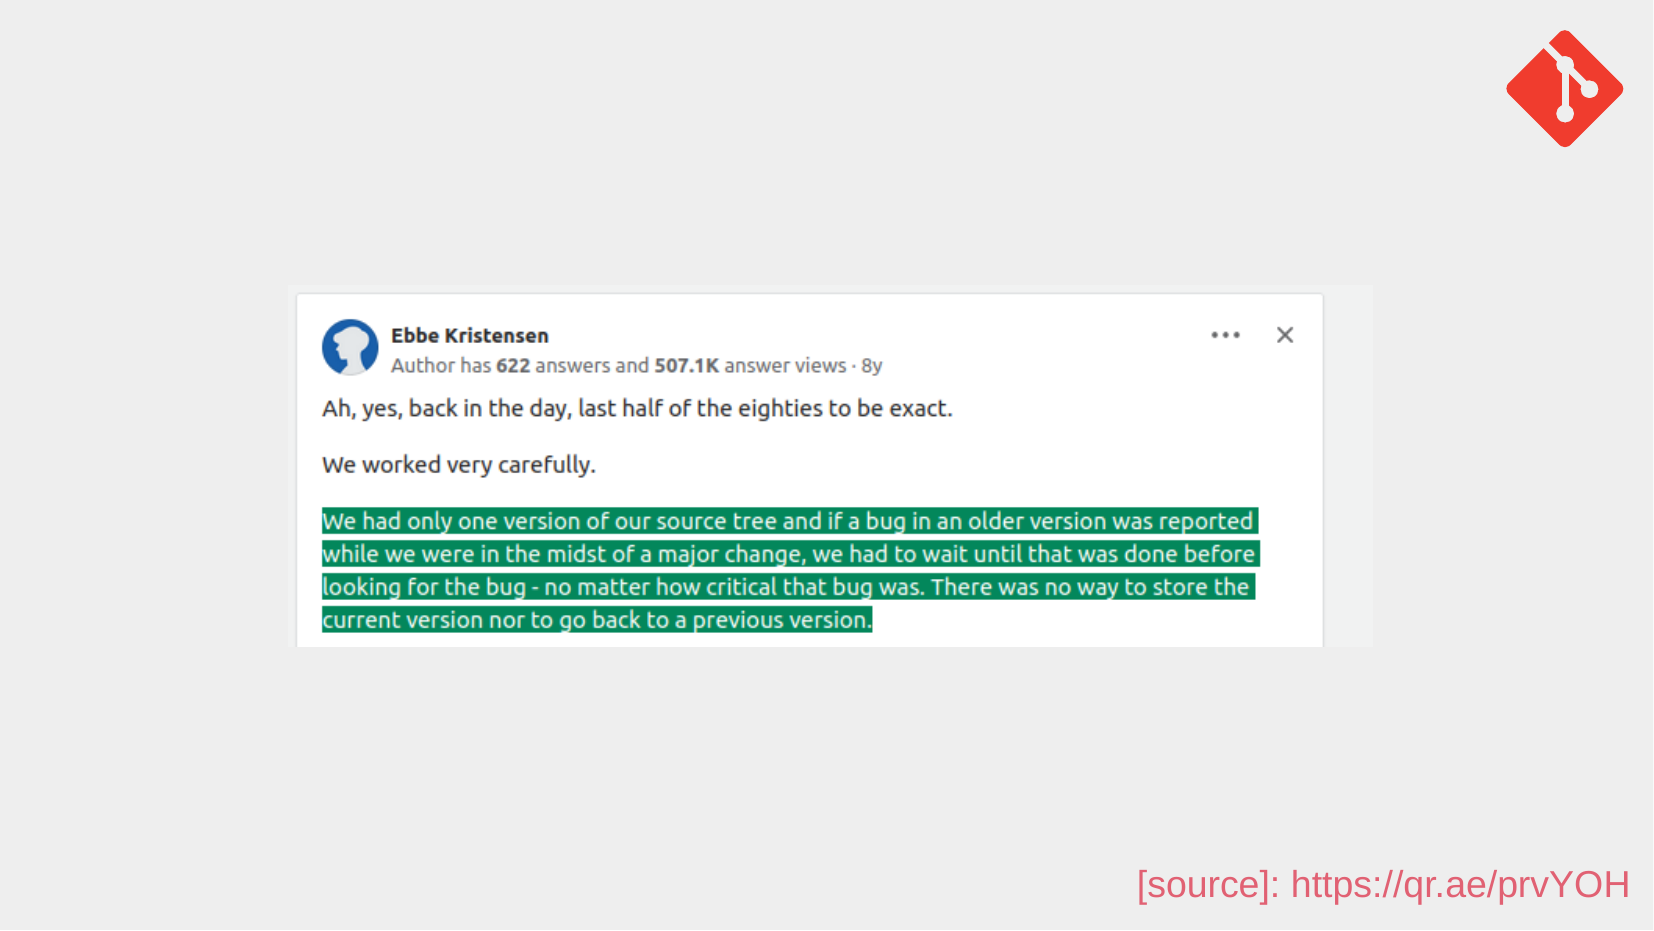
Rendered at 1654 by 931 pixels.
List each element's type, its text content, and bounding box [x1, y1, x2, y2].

text_box [source]: https://qr.ae/prvYOH [1122, 856, 1654, 914]
picture [1505, 29, 1625, 148]
picture [288, 285, 1373, 647]
